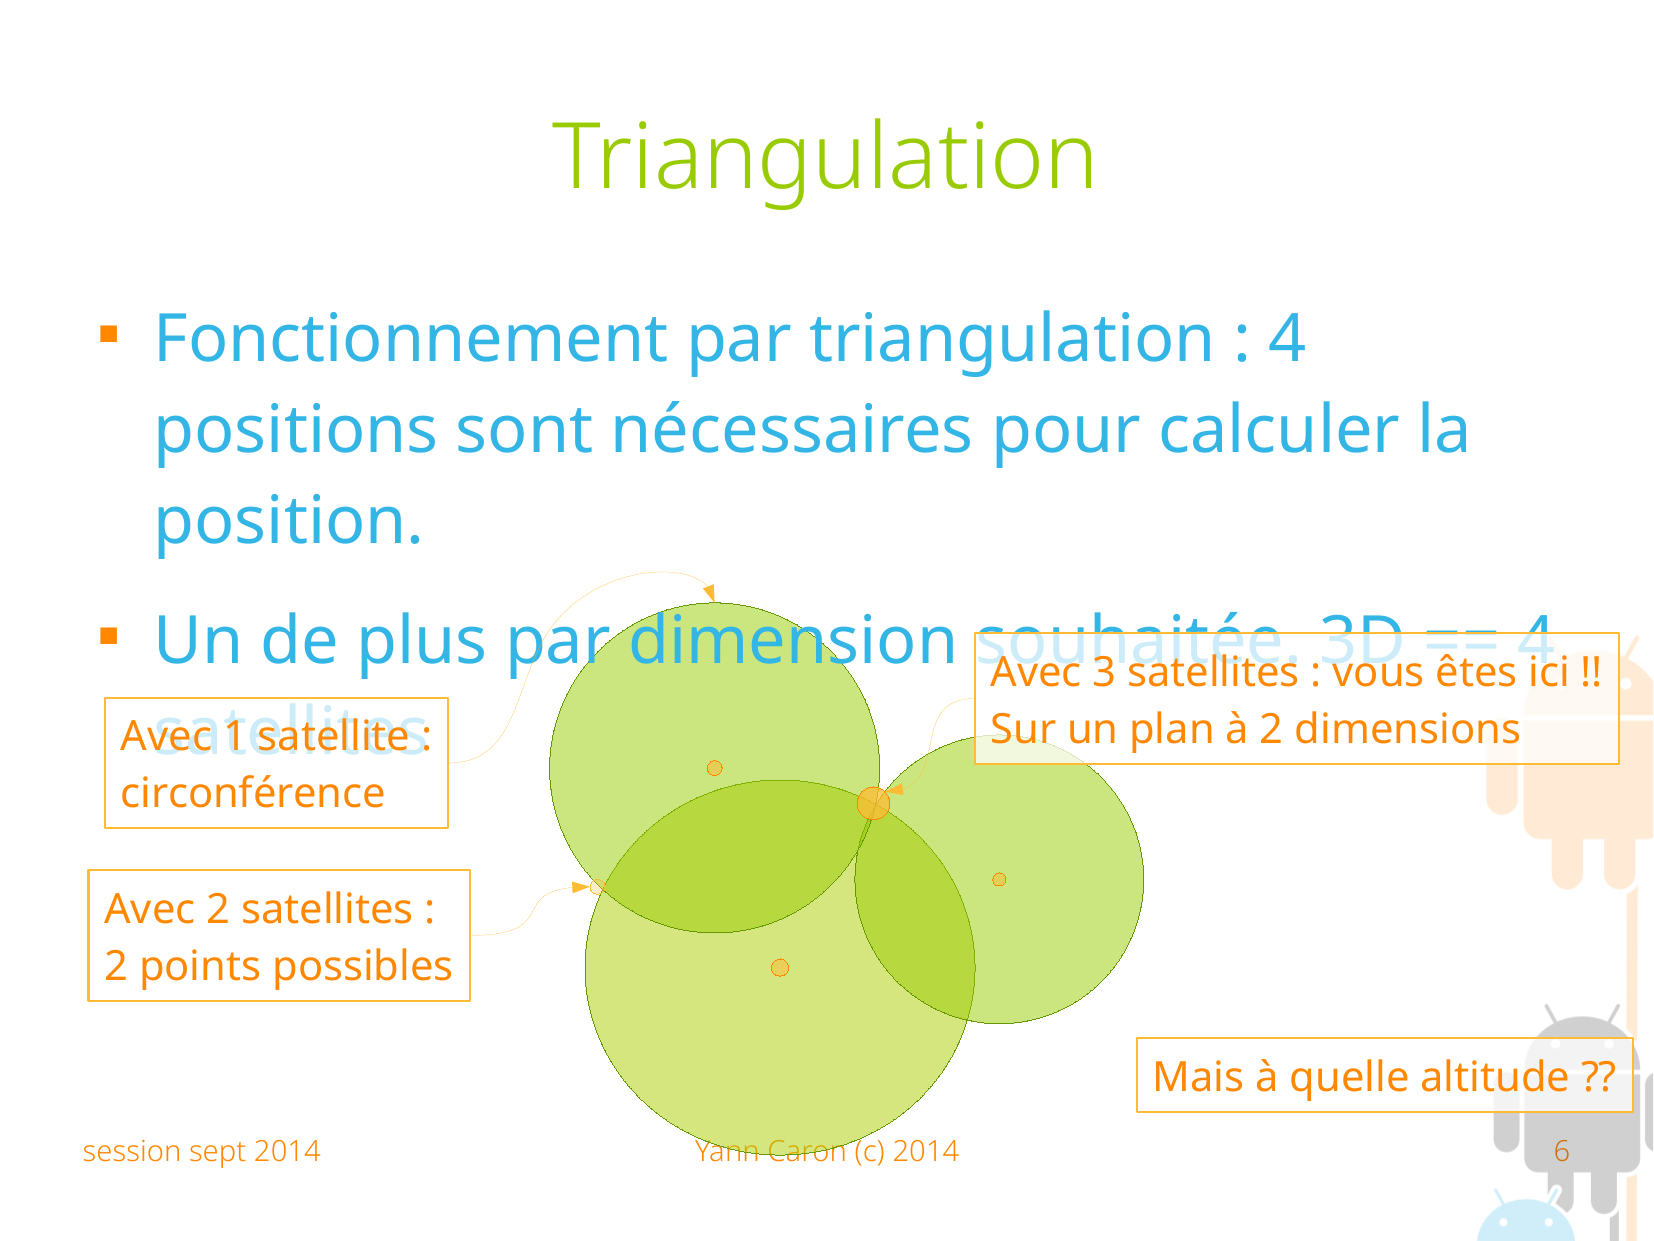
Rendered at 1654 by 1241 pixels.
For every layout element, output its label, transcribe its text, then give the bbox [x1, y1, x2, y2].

list Fonctionnement par triangulation : 4 positions sont nécessaires pour calculer la position. Un de plus par dimension souhaitée. 3D == 4 satellites [82, 290, 1571, 1010]
text_box Avec 3 satellites : vous êtes ici !! Sur un plan à 2 dimensions [974, 633, 1601, 749]
title Triangulation [82, 49, 1571, 257]
text_box Mais à quelle altitude ?? [1136, 1037, 1614, 1104]
text_box Avec 1 satellite : circonférence [105, 697, 437, 813]
text_box [590, 879, 606, 895]
text_box [590, 1010, 1061, 1156]
text_box [857, 786, 890, 820]
picture [1571, 634, 1618, 763]
picture [240, 423, 1654, 1241]
text_box Avec 2 satellites : 2 points possibles [88, 870, 458, 985]
